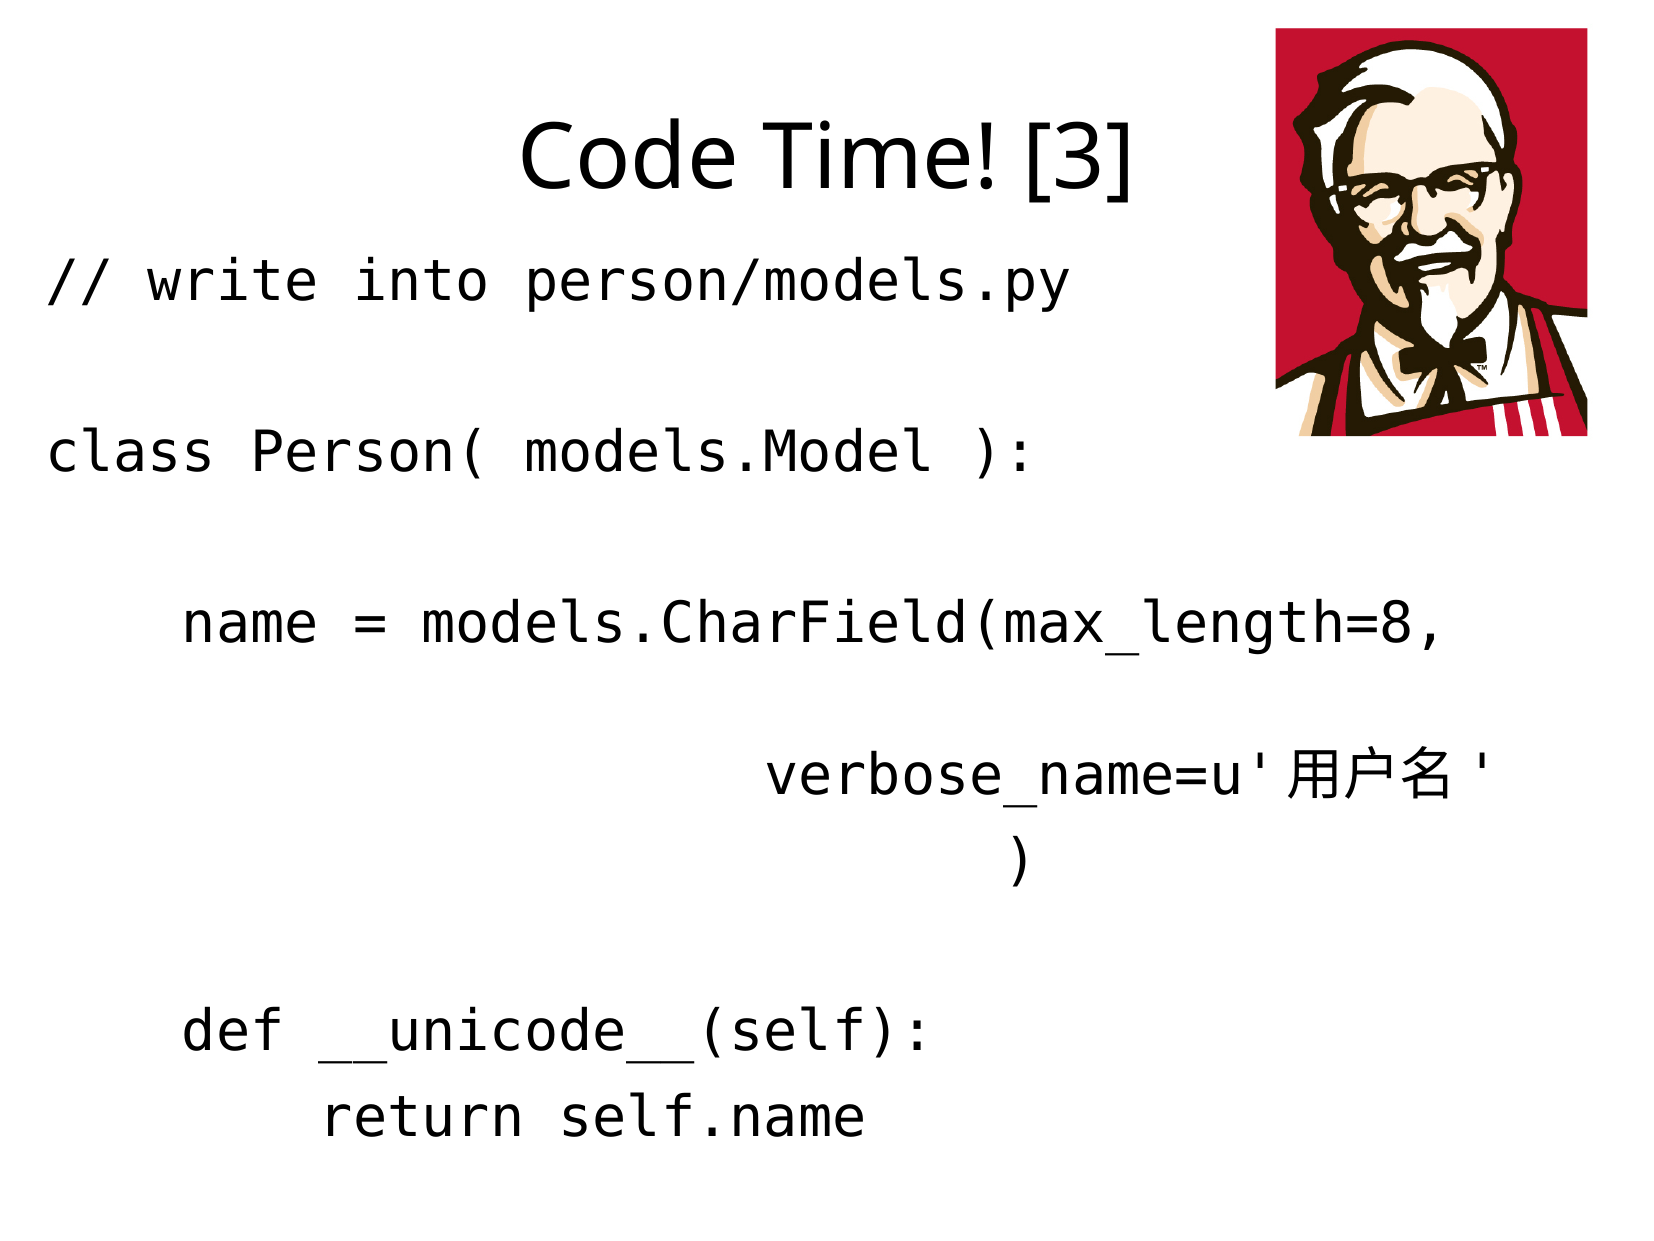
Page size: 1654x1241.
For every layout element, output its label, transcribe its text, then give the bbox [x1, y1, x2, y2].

title Code Time! [3] [82, 49, 1263, 248]
list // write into person/models.py class Person( models.Model ): name = models.CharField(max_length=8, verbose_name=u'用户名' ) def __unicode__(self): return self.name [44, 248, 1583, 1151]
picture [1263, 17, 1598, 449]
